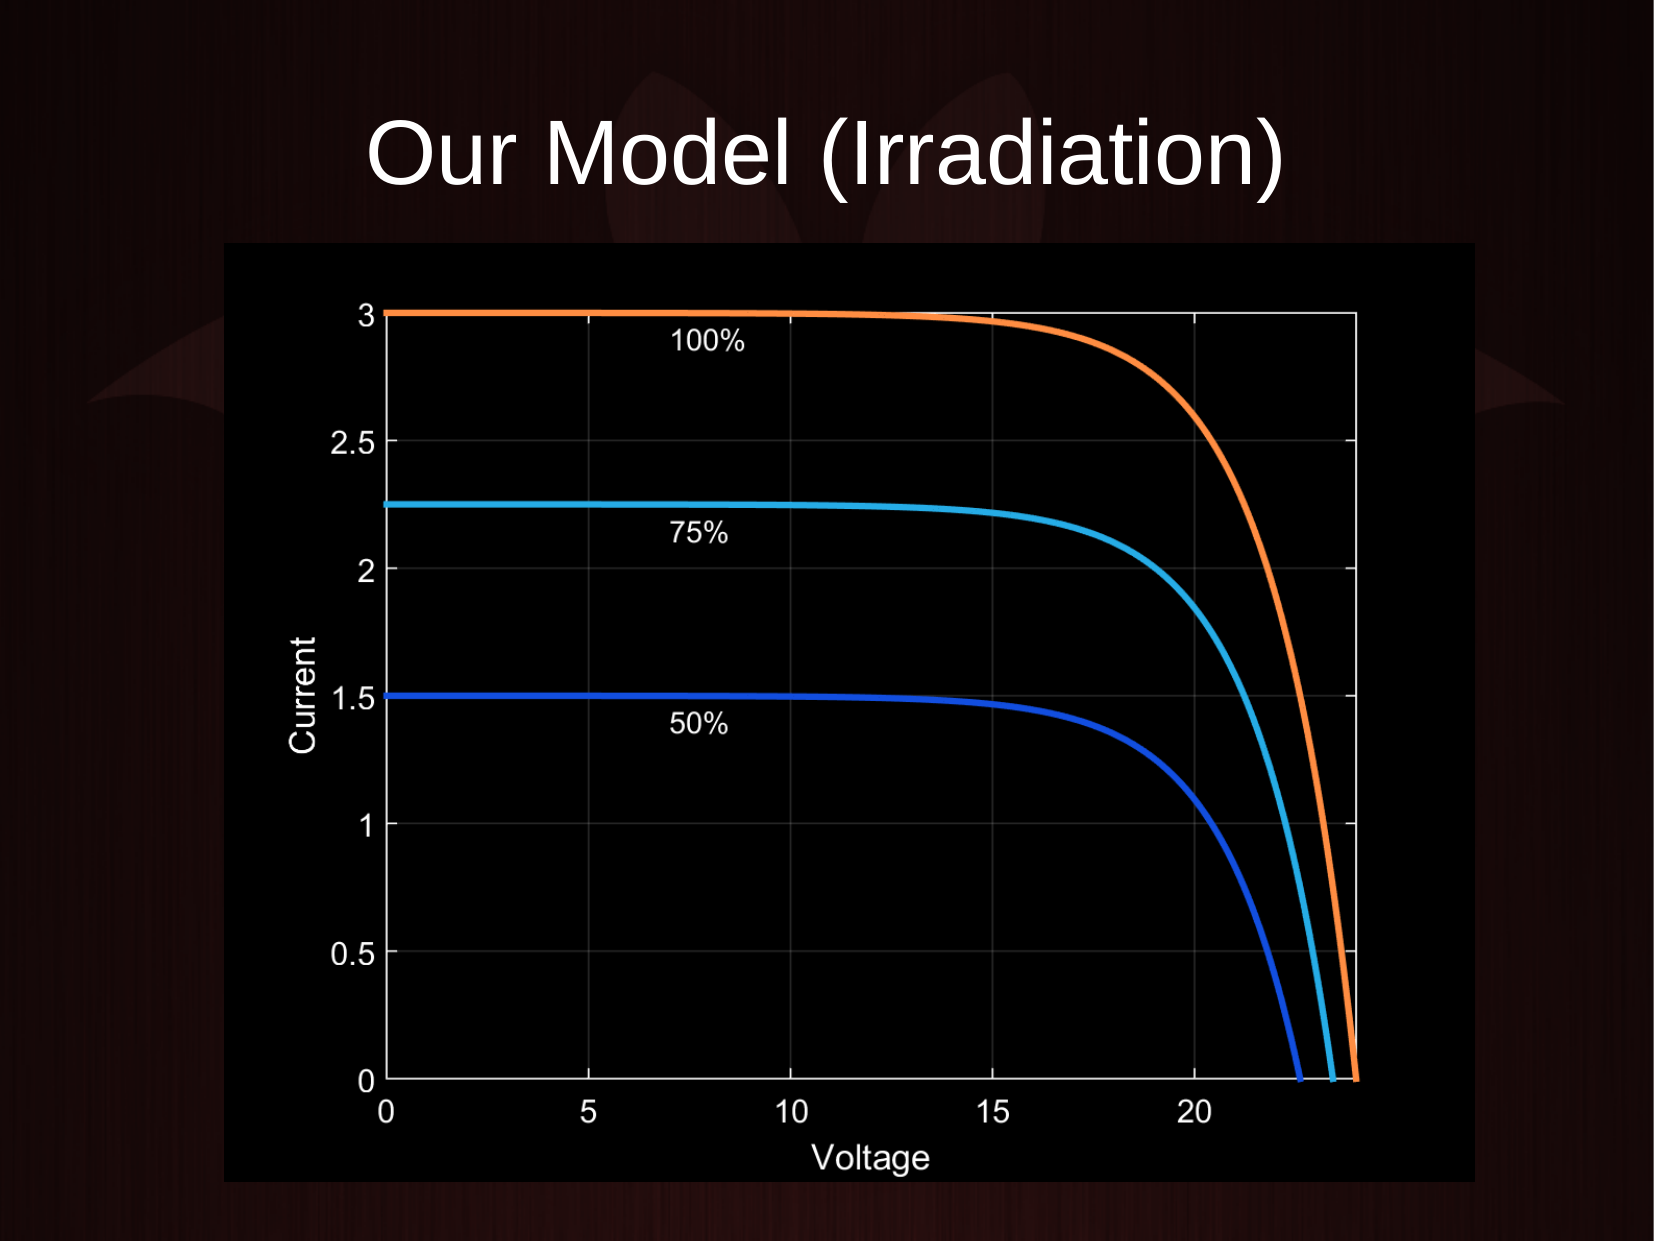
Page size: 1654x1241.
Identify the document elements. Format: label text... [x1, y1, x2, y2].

picture [0, 0, 1654, 1241]
title Our Model (Irradiation) [82, 49, 1571, 257]
